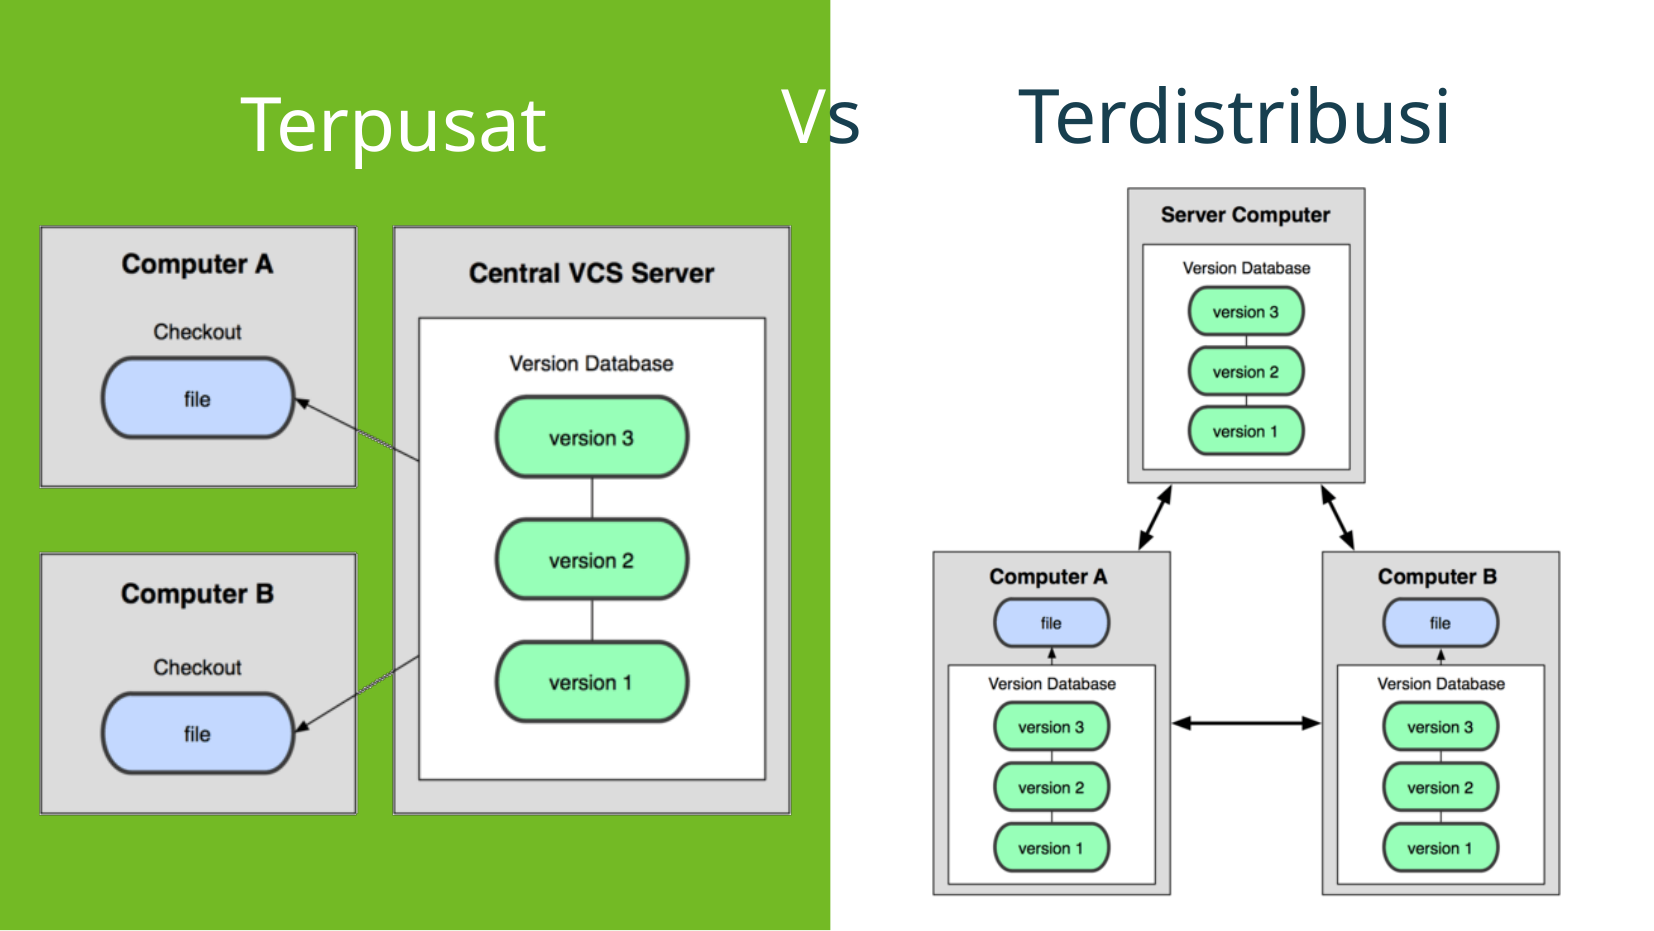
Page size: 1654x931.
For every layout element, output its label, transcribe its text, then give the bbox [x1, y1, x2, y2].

title Terpusat [58, 45, 730, 201]
picture [930, 186, 1562, 898]
title Vs [606, 37, 1038, 193]
text_box [0, 0, 831, 931]
title Terdistribusi [1038, 37, 1571, 193]
picture [38, 224, 793, 817]
